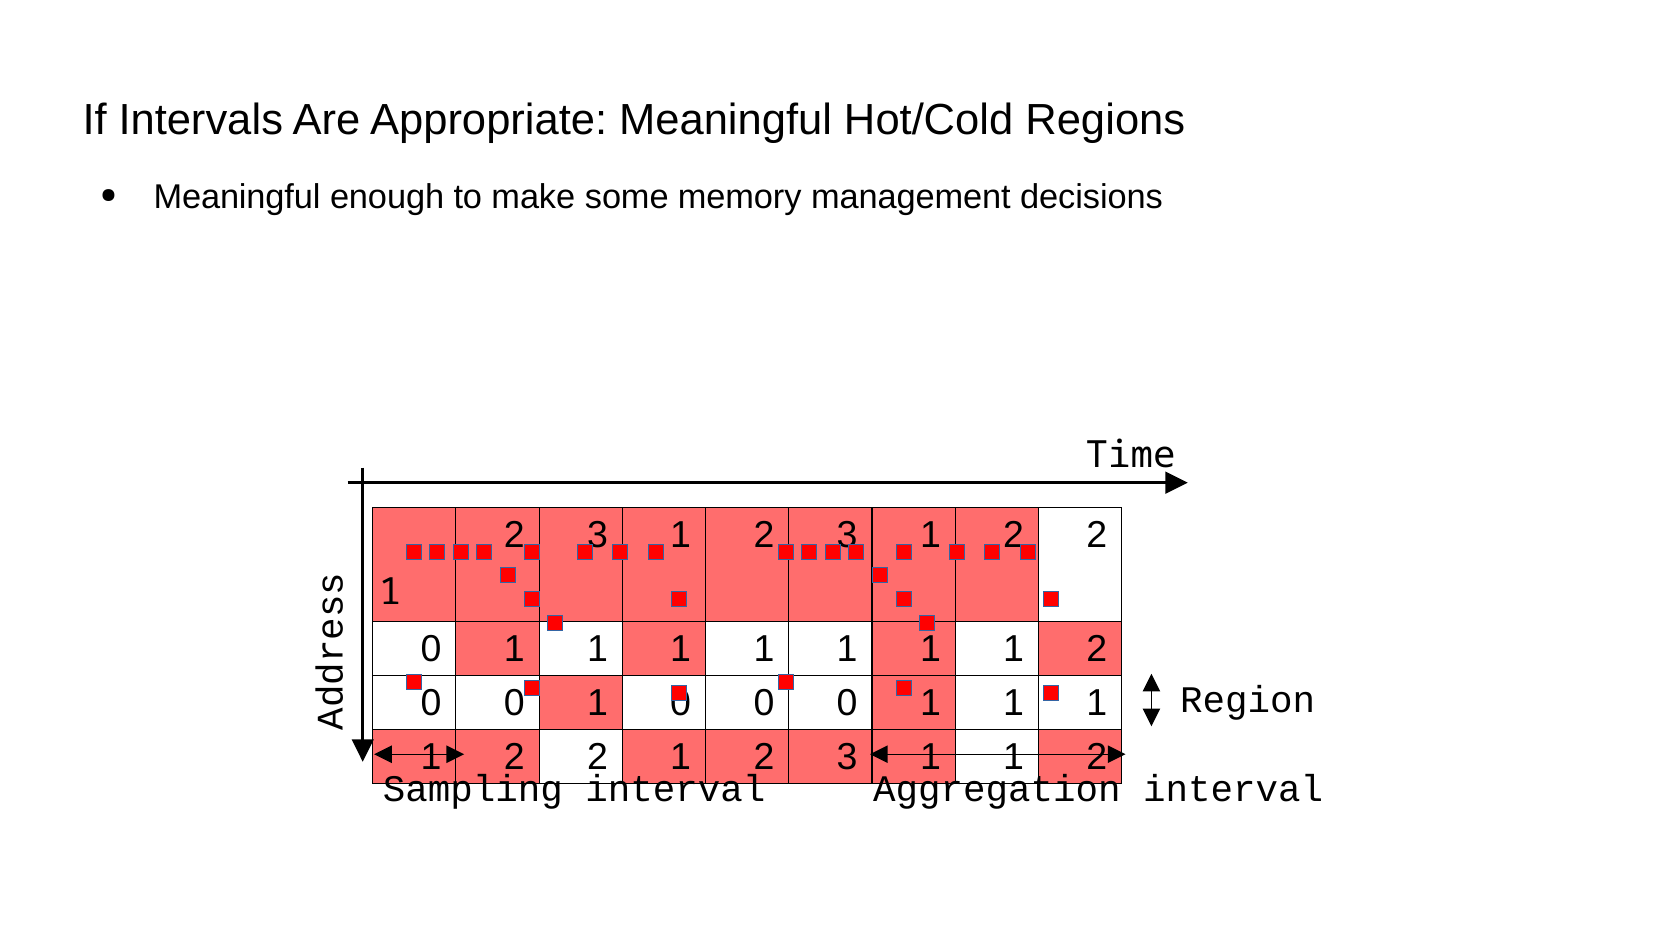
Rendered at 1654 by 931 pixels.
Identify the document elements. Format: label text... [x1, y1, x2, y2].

text_box [524, 591, 540, 607]
table_cell 1 [540, 676, 622, 729]
table_cell 1 [623, 730, 705, 762]
text_box [453, 544, 469, 560]
text_box Time [1070, 419, 1191, 486]
table_cell 2 [1039, 755, 1098, 762]
table_header 2 [1039, 508, 1121, 621]
text_box Address [304, 540, 404, 746]
text_box [612, 544, 628, 560]
text_box Sampling interval [368, 762, 781, 820]
table_cell 0 [789, 676, 871, 729]
table_header 3 [789, 508, 871, 621]
text_box [949, 544, 965, 560]
list Meaningful enough to make some memory management decisions [82, 177, 1571, 833]
table_cell 1 [956, 730, 1038, 754]
text_box [1043, 591, 1059, 607]
table_cell 1 [956, 622, 1038, 675]
table_cell 0 [456, 676, 539, 729]
table_cell 1 [956, 755, 1012, 762]
text_box [648, 544, 664, 560]
text_box [919, 615, 935, 631]
table_cell 1 [888, 755, 929, 762]
table_cell 0 [706, 676, 788, 729]
text_box [547, 615, 563, 631]
table_cell 1 [433, 755, 446, 762]
text_box [671, 685, 687, 701]
table_cell 1 [1039, 676, 1121, 729]
table_cell 2 [706, 730, 788, 783]
text_box [848, 544, 864, 560]
text_box [778, 544, 794, 560]
table_cell 2 [1039, 730, 1121, 754]
table_cell 1 [789, 622, 871, 675]
table_cell 0 [404, 676, 455, 729]
table_header 1 [873, 508, 955, 621]
text_box [406, 544, 422, 560]
text_box [1020, 544, 1036, 560]
table_cell 2 [456, 730, 539, 762]
table_cell 1 [873, 757, 883, 762]
table_cell 1 [623, 622, 705, 675]
table_cell 2 [1112, 757, 1121, 762]
table_cell 1 [456, 622, 539, 675]
table_cell 2 [1039, 622, 1121, 675]
text_box [896, 591, 912, 607]
table_cell 2 [540, 730, 622, 762]
table_cell 2 [1095, 755, 1107, 762]
table_cell 1 [540, 622, 622, 675]
text_box [429, 544, 445, 560]
table_cell 1 [1016, 755, 1038, 762]
table_cell 3 [789, 730, 871, 783]
table_cell 1 [373, 746, 388, 762]
table_cell 0 [623, 676, 705, 729]
text_box [577, 544, 593, 560]
text_box [524, 544, 540, 560]
text_box Region [1165, 673, 1331, 732]
text_box [524, 680, 540, 696]
table_cell 1 [392, 755, 429, 762]
text_box [778, 674, 794, 690]
table_cell 1 [706, 622, 788, 675]
table_cell 1 [392, 730, 455, 754]
text_box [406, 674, 422, 690]
text_box [896, 544, 912, 560]
text_box [896, 680, 912, 696]
table_header 2 [956, 508, 1038, 621]
table_cell 1 [933, 755, 955, 762]
table_header 2 [456, 508, 539, 621]
text_box [872, 567, 888, 583]
table_cell 1 [956, 676, 1038, 729]
table_cell 1 [873, 622, 955, 675]
text_box [500, 567, 516, 583]
text_box [825, 544, 841, 560]
title If Intervals Are Appropriate: Meaningful Hot/Cold Regions [82, 81, 1571, 157]
table_cell 1 [873, 676, 955, 729]
text_box [671, 591, 687, 607]
table_header 1 [373, 508, 455, 621]
table_cell 0 [404, 622, 455, 675]
table_cell 1 [873, 730, 955, 754]
table_header 3 [540, 508, 622, 621]
table_header 1 [623, 508, 705, 621]
text_box [801, 544, 817, 560]
text_box [1043, 685, 1059, 701]
table_header 2 [706, 508, 788, 621]
text_box [984, 544, 1000, 560]
text_box Aggregation interval [858, 762, 1338, 820]
text_box [476, 544, 492, 560]
